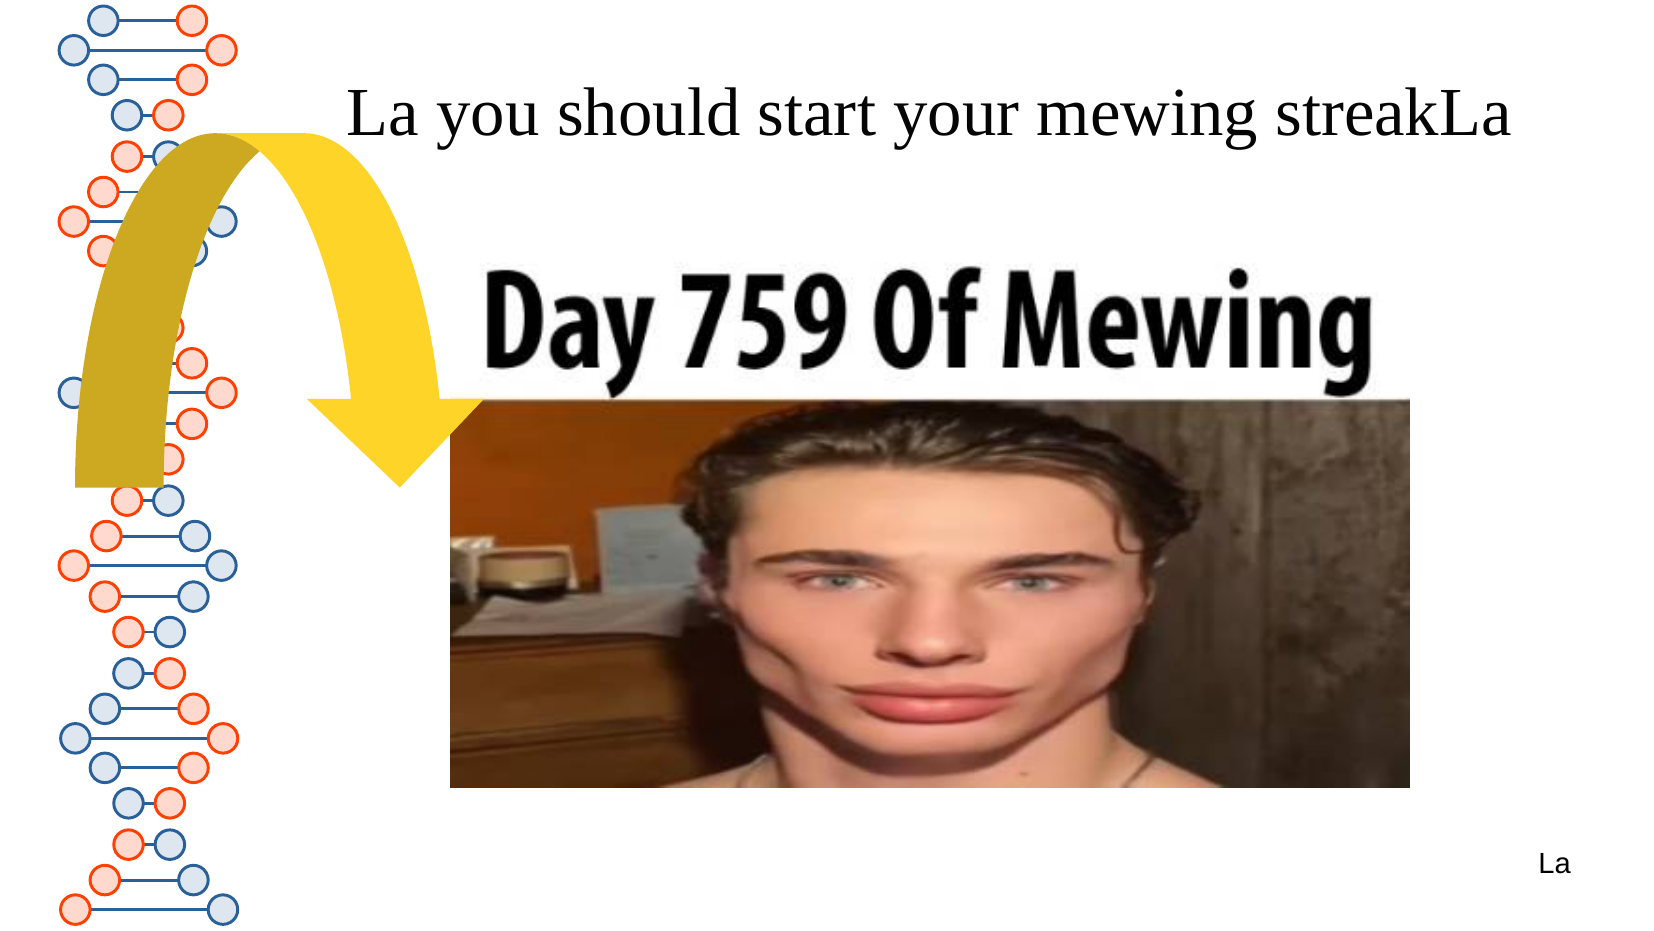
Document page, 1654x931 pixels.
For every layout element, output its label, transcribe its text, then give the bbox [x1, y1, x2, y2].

text_box [75, 133, 484, 488]
picture [450, 248, 1410, 788]
title La you should start your mewing streakLa [265, 35, 1595, 189]
